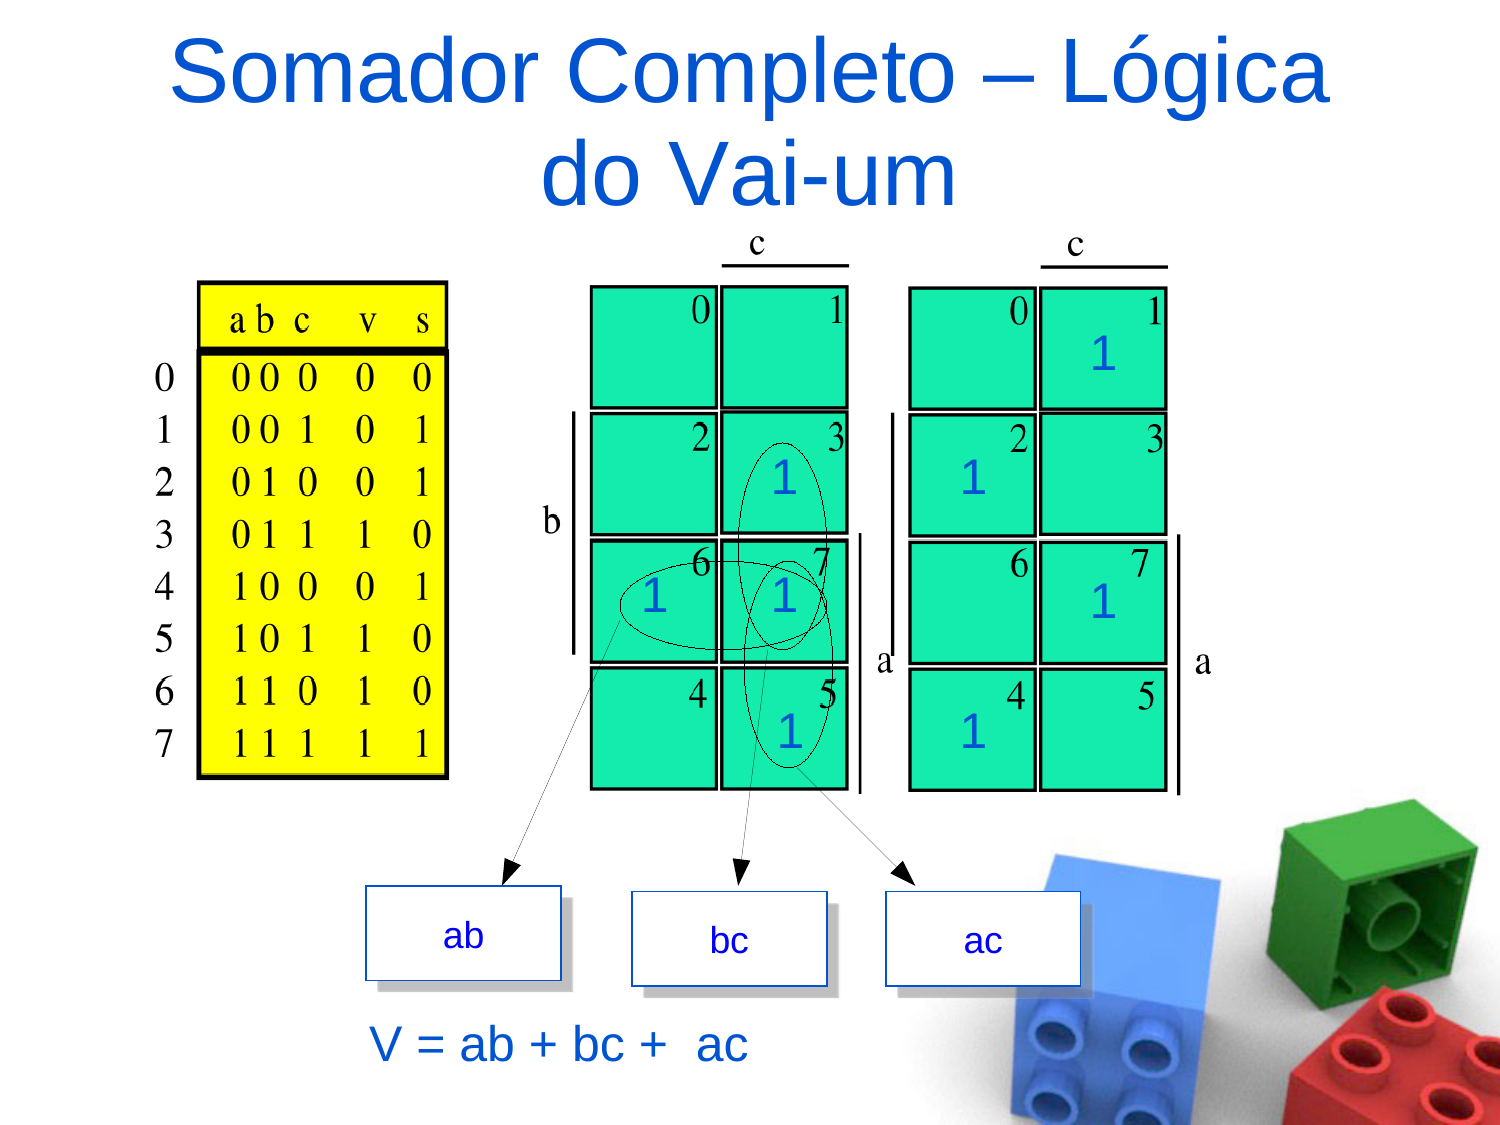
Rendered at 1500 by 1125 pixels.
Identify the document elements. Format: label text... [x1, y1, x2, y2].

text_box 1 [944, 437, 1003, 512]
text_box 1 [625, 555, 684, 631]
text_box 1 [761, 691, 820, 766]
text_box 1 [944, 691, 1003, 766]
text_box bc [631, 891, 827, 987]
title Somador Completo – Lógica do Vai-um [112, 4, 1388, 241]
text_box ab [366, 885, 562, 981]
picture [155, 187, 1500, 1125]
text_box ac [885, 891, 1081, 987]
text_box 1 [755, 555, 814, 631]
text_box 1 [755, 437, 814, 512]
text_box 1 [1074, 561, 1133, 636]
text_box 1 [1074, 313, 1133, 388]
text_box V = ab + bc + ac [354, 1003, 764, 1079]
